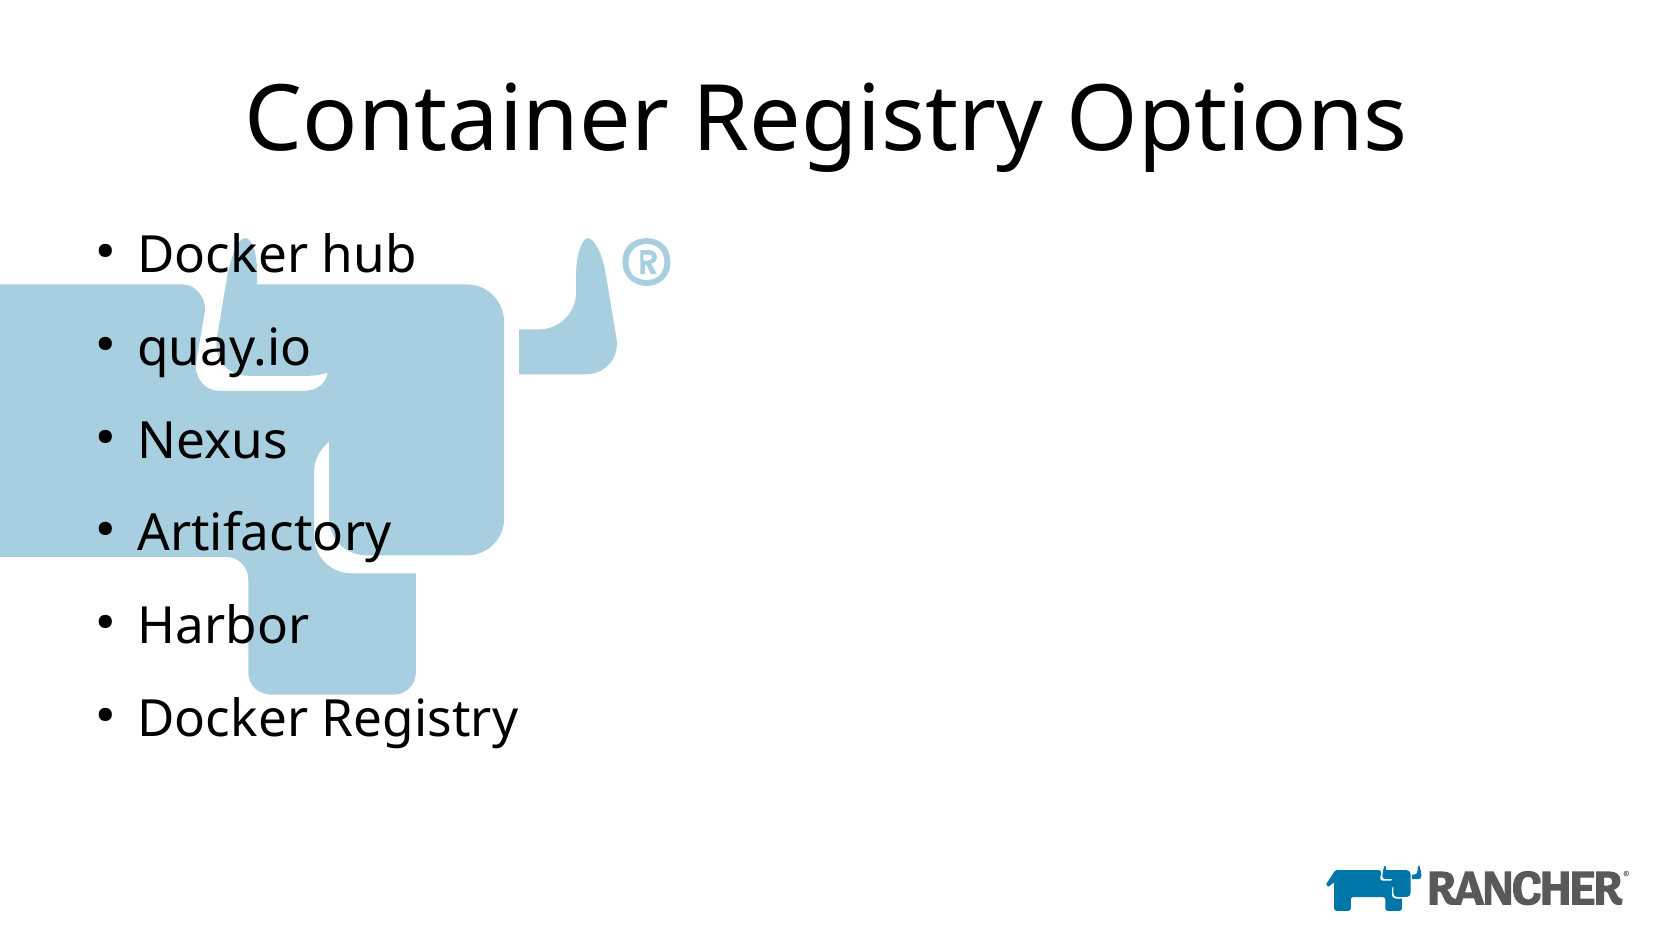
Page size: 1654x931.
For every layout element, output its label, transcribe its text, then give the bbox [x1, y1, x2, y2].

title Container Registry Options [82, 37, 1571, 193]
list Docker hub quay.io Nexus Artifactory Harbor Docker Registry [82, 217, 1571, 758]
